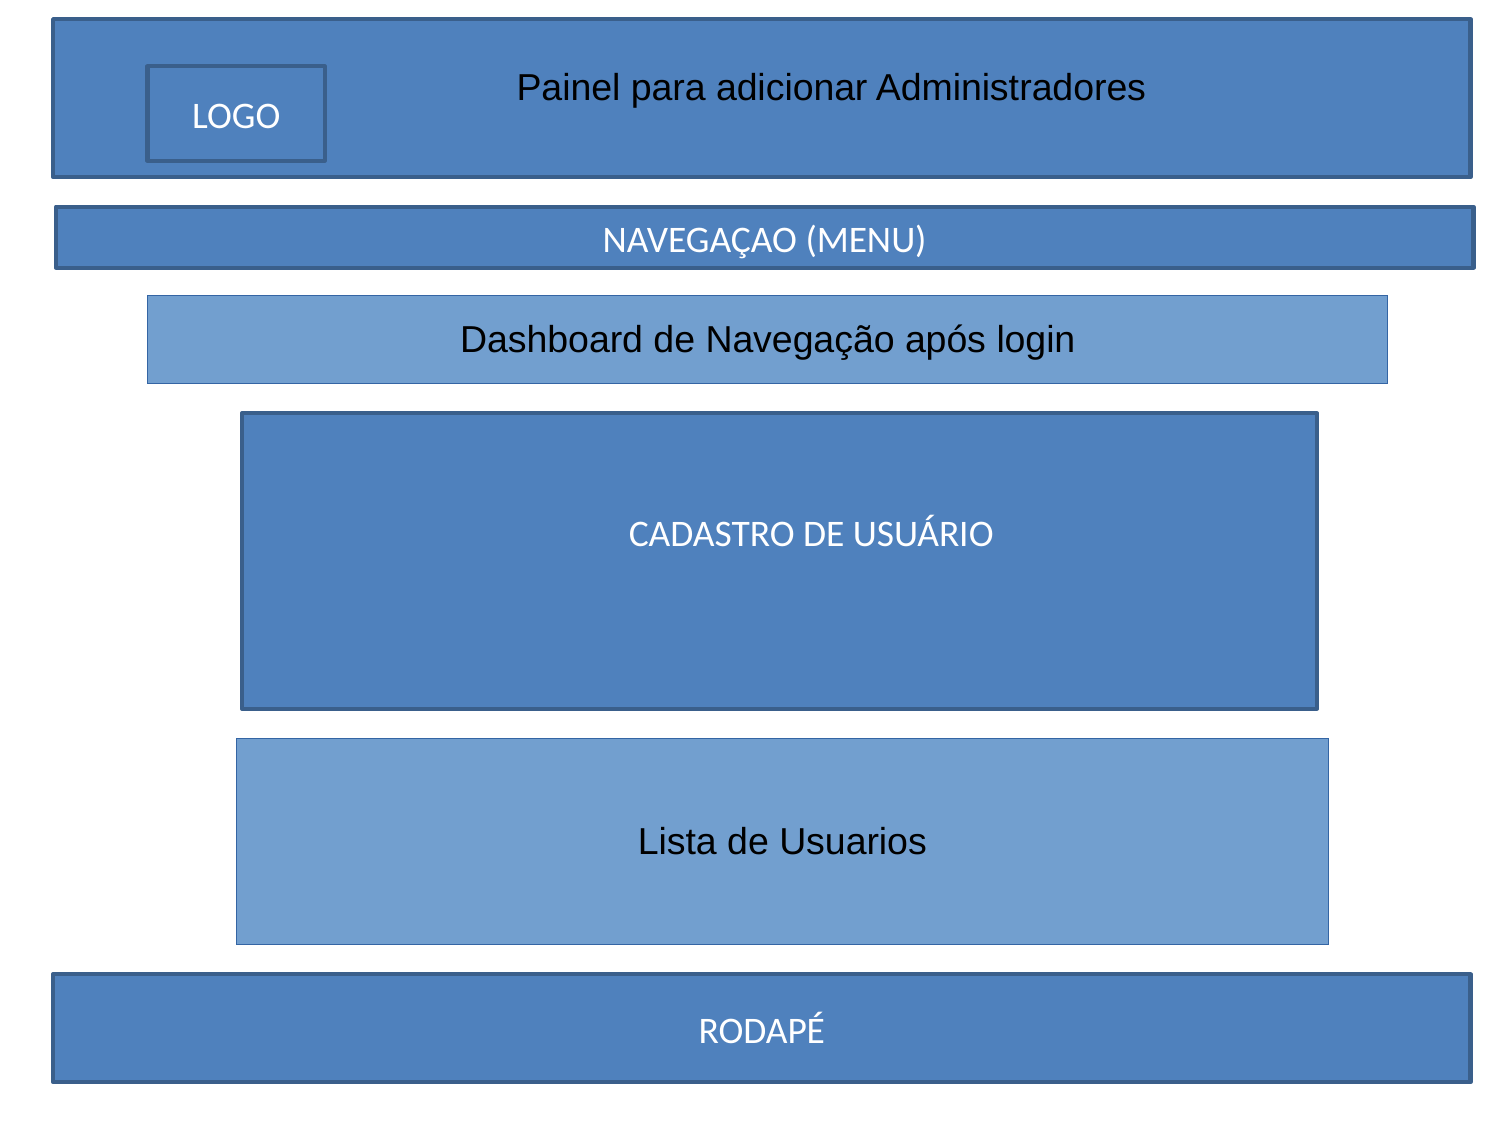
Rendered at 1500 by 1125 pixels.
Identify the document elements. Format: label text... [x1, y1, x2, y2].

text_box [242, 413, 1317, 709]
text_box Dashboard de Navegação após login [147, 295, 1388, 384]
text_box [53, 19, 1471, 178]
text_box Lista de Usuarios [236, 738, 1329, 945]
text_box LOGO [147, 66, 325, 161]
text_box NAVEGAÇAO (MENU) [55, 206, 1474, 268]
text_box CADASTRO DE USUÁRIO [614, 501, 1034, 561]
text_box RODAPÉ [53, 974, 1471, 1083]
text_box Painel para adicionar Administradores [501, 59, 1211, 158]
